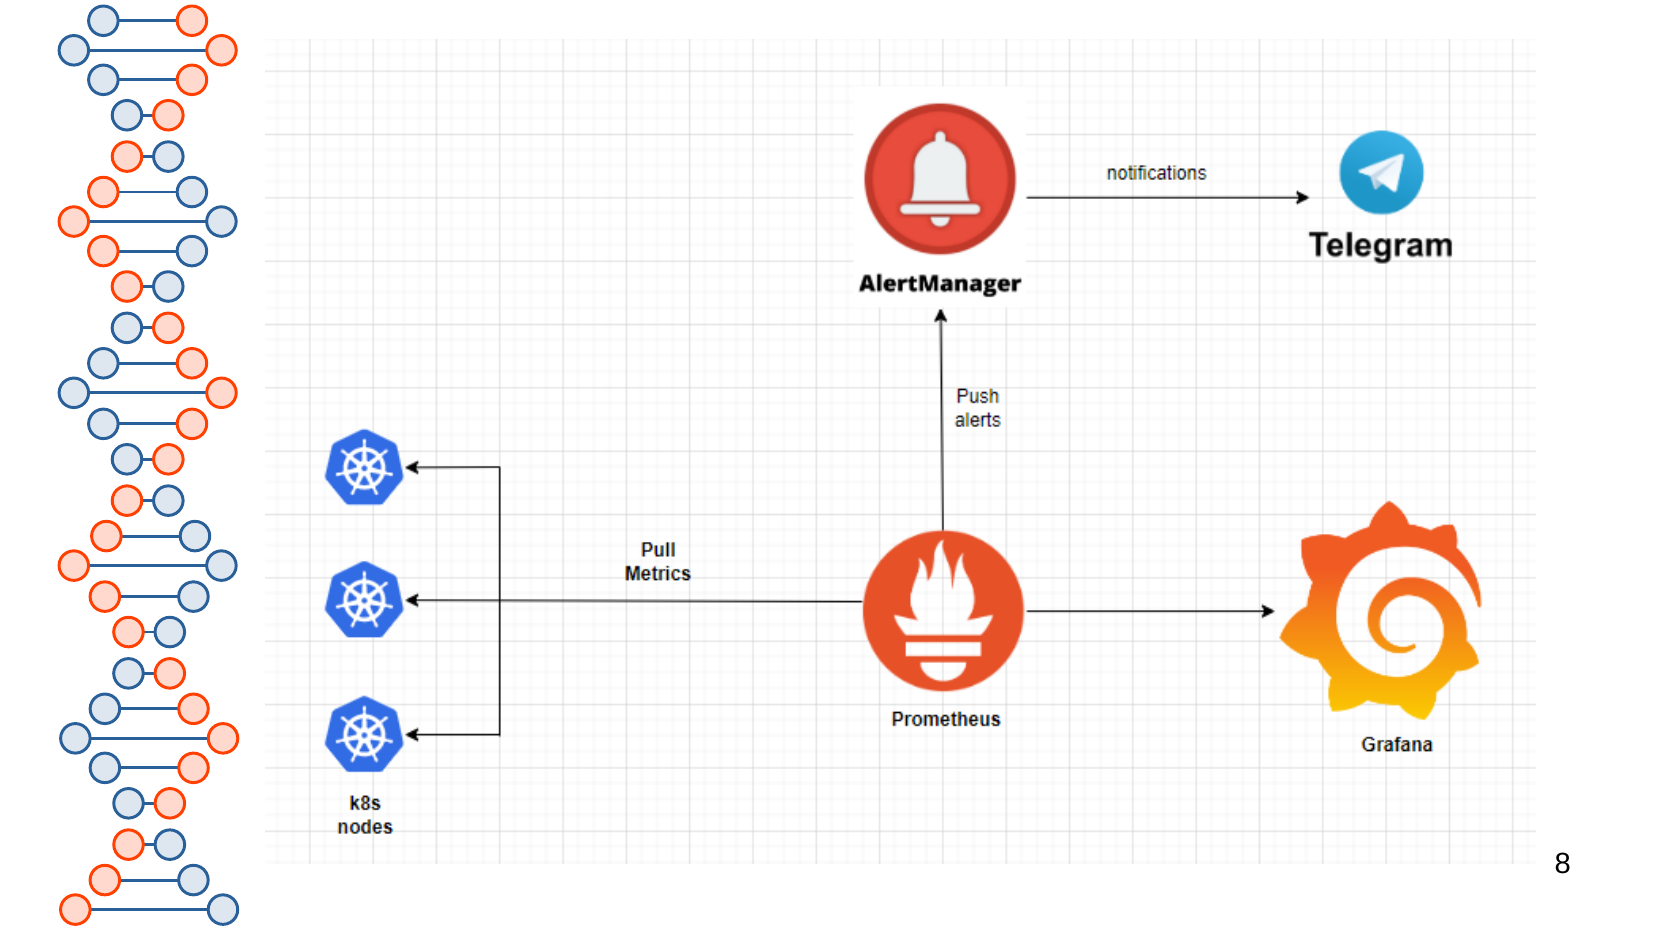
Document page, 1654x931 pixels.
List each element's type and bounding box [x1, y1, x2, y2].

picture [265, 39, 1536, 864]
